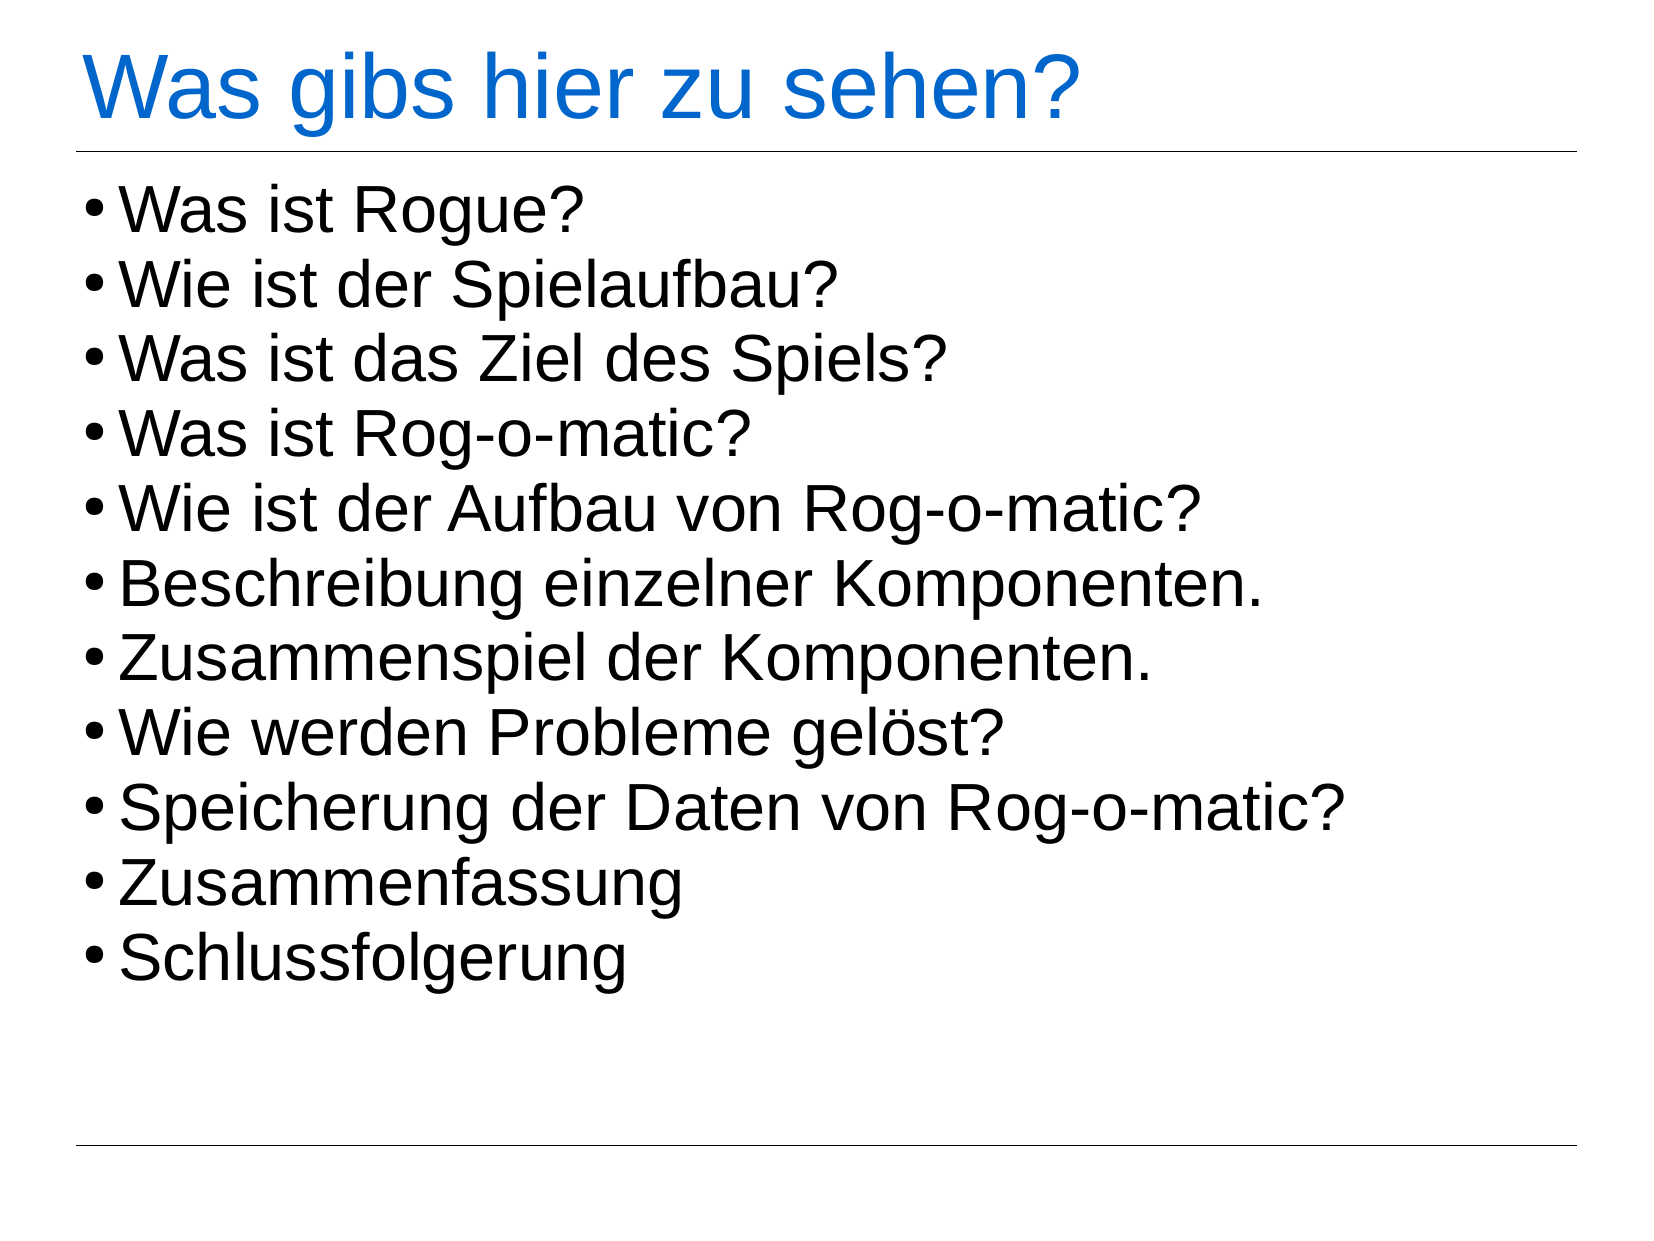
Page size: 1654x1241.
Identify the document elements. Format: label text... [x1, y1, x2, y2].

subtitle Was ist Rogue? Wie ist der Spielaufbau? Was ist das Ziel des Spiels? Was ist Rog-o-matic? Wie ist der Aufbau von Rog-o-matic? Beschreibung einzelner Komponenten. Zusammenspiel der Komponenten. Wie werden Probleme gelöst? Speicherung der Daten von Rog-o-matic? Zusammenfassung Schlussfolgerung [82, 171, 1571, 1123]
title Was gibs hier zu sehen? [82, 35, 1571, 142]
